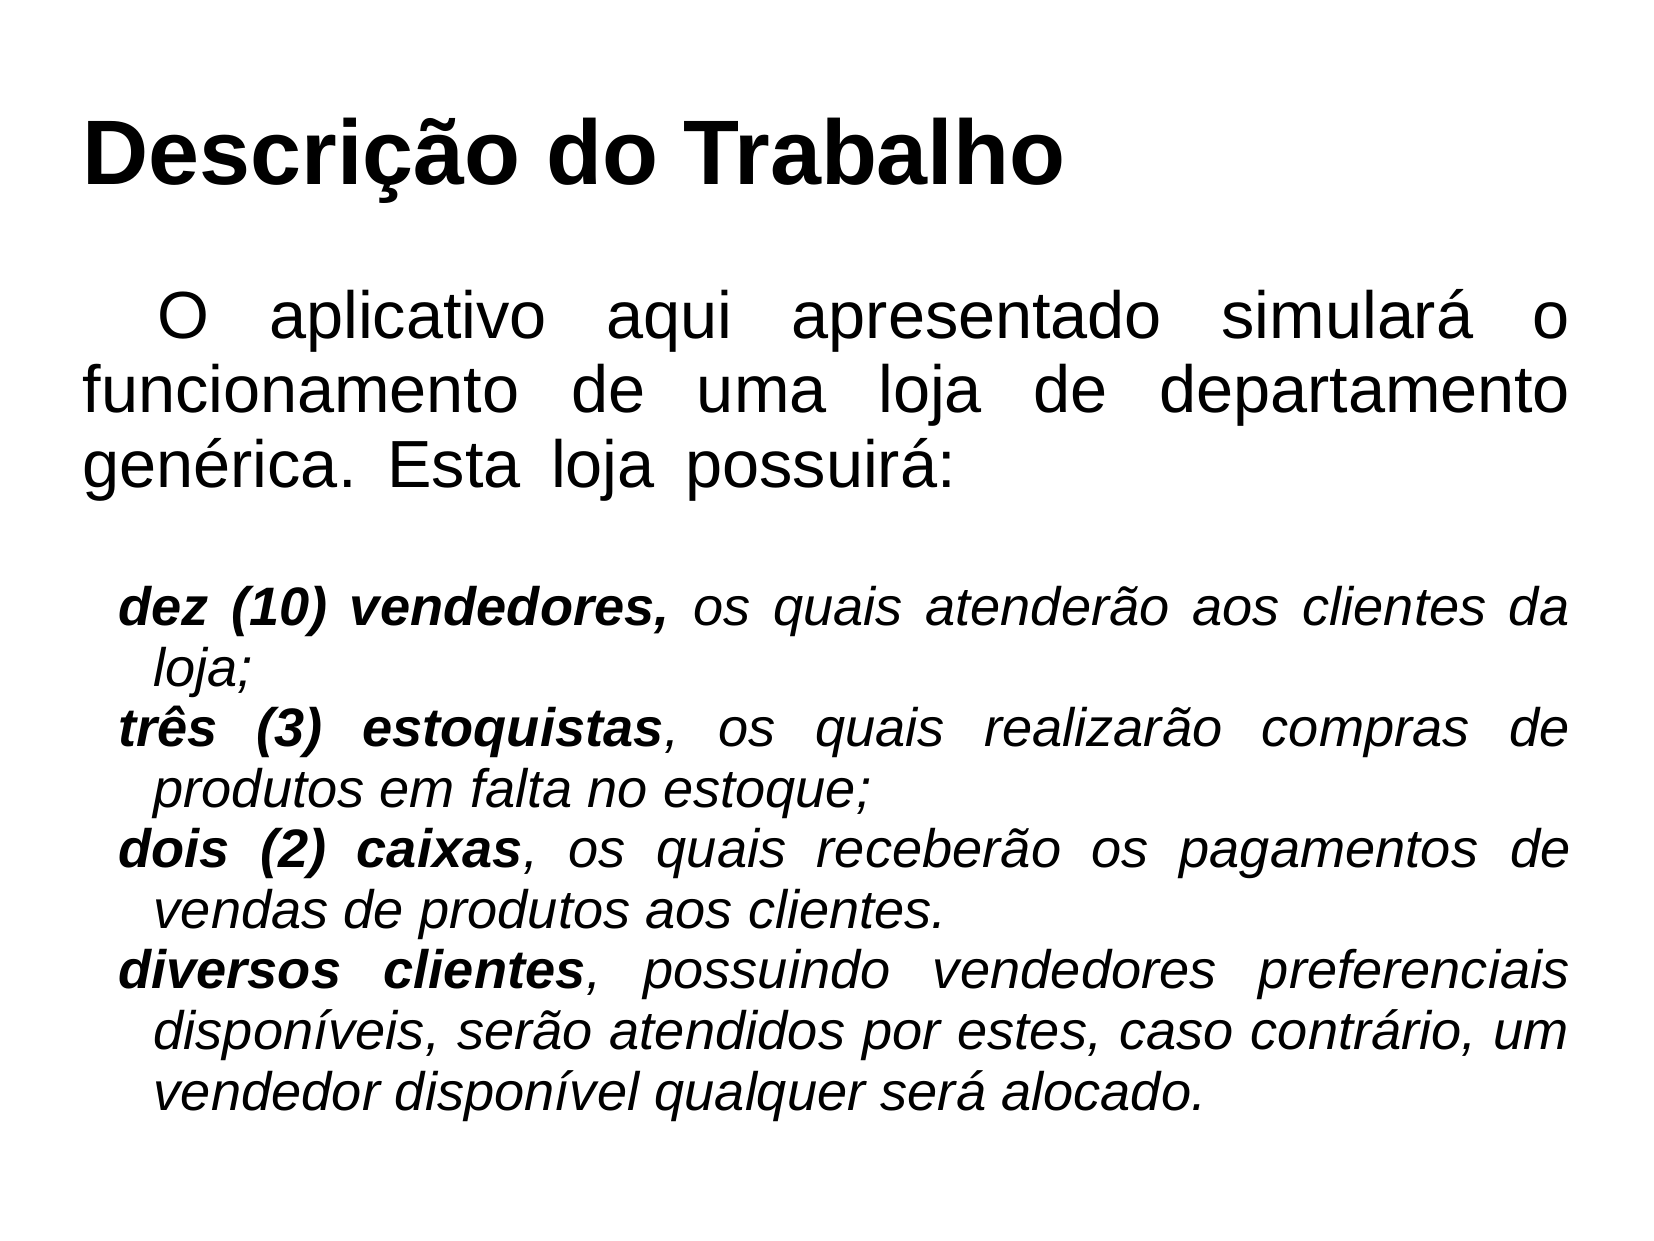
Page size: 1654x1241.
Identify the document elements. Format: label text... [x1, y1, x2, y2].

title Descrição do Trabalho [82, 49, 1571, 257]
subtitle O aplicativo aqui apresentado simulará o funcionamento de uma loja de departamento genérica. Esta loja possuirá: dez (10) vendedores, os quais atenderão aos clientes da loja; três (3) estoquistas, os quais realizarão compras de produtos em falta no estoque; dois (2) caixas, os quais receberão os pagamentos de vendas de produtos aos clientes. diversos clientes, possuindo vendedores preferenciais disponíveis, serão atendidos por estes, caso contrário, um vendedor disponível qualquer será alocado. [82, 277, 1571, 1122]
